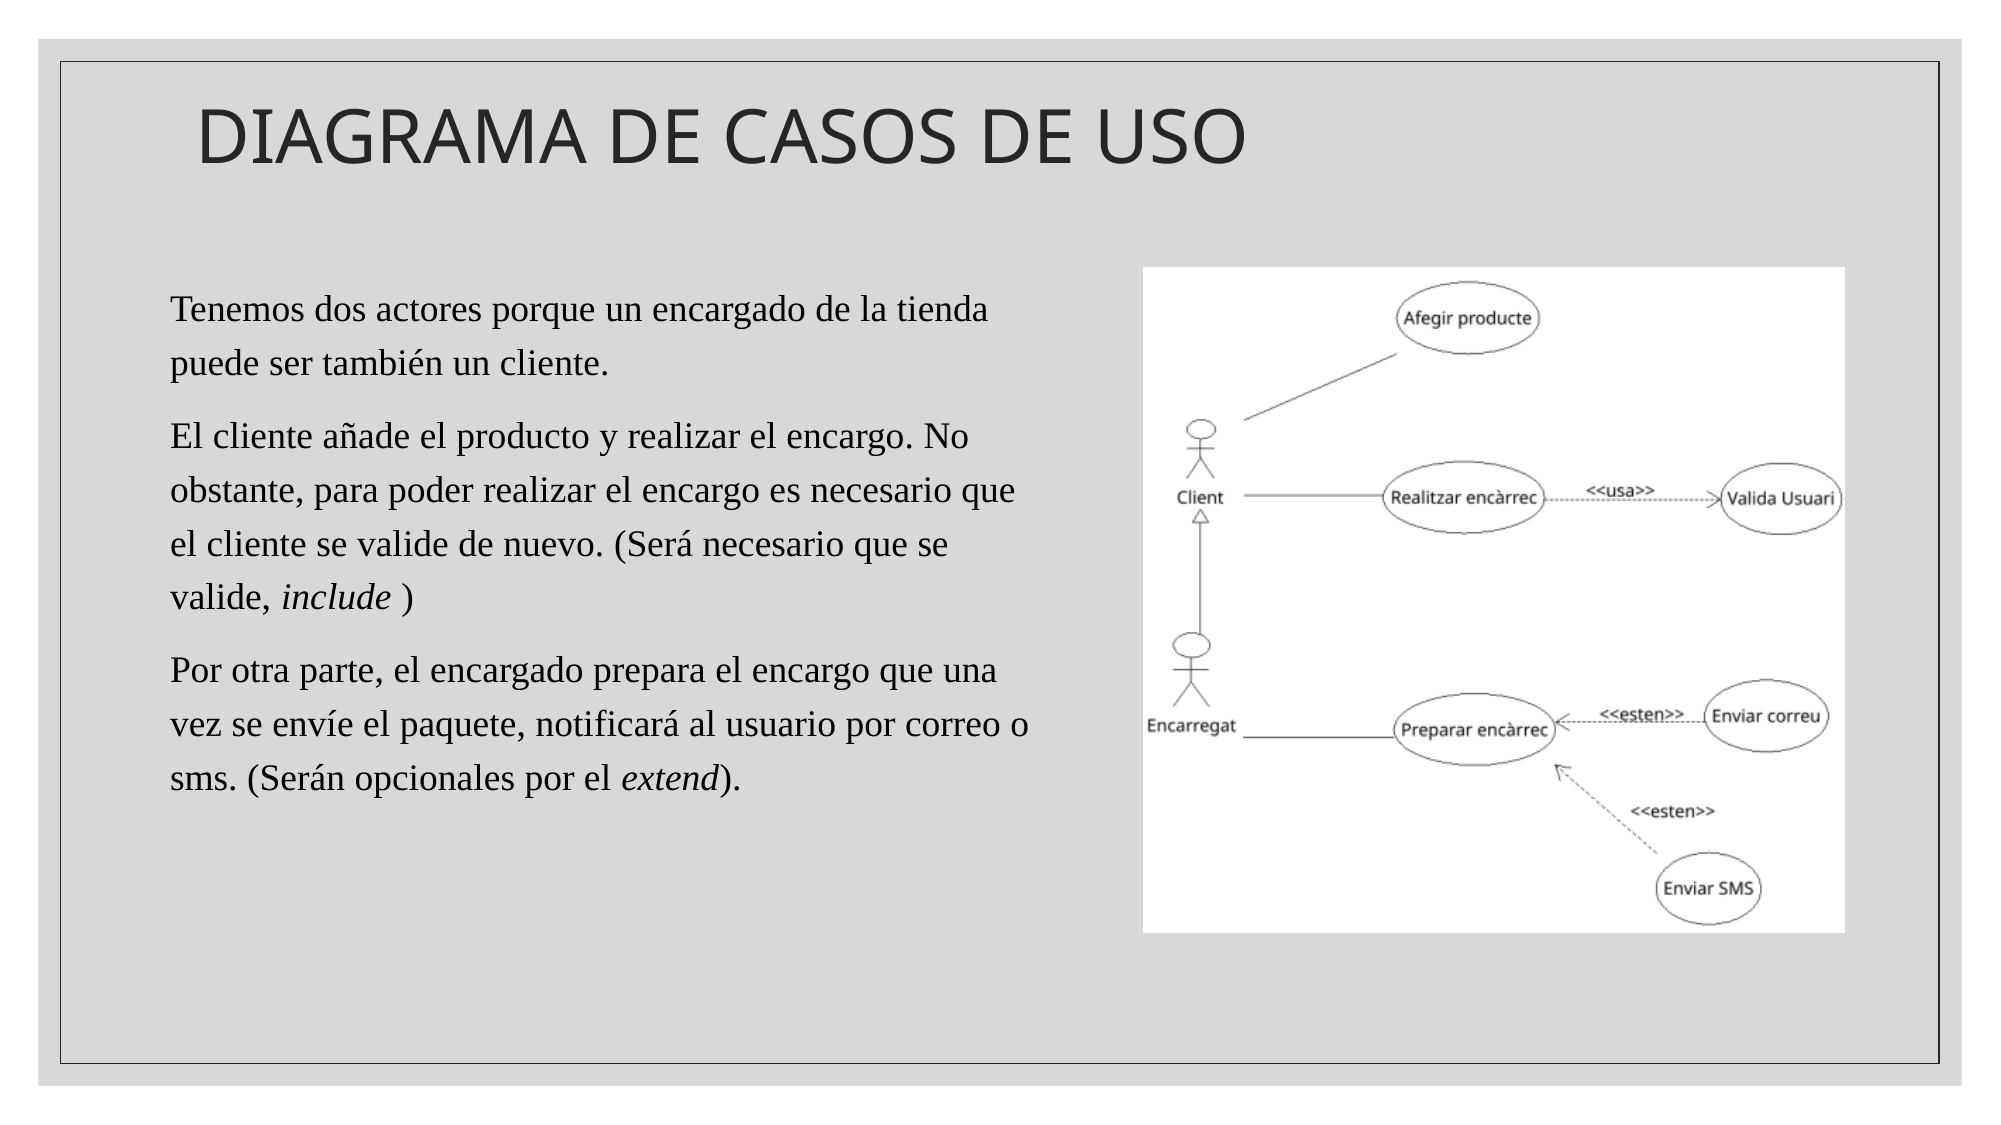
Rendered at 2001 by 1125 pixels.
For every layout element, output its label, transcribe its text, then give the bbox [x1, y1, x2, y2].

picture [1143, 267, 1845, 933]
title DIAGRAMA DE CASOS DE USO [180, 88, 1831, 190]
list Tenemos dos actores porque un encargado de la tienda puede ser también un cliente. El cliente añade el producto y realizar el encargo. No obstante, para poder realizar el encargo es necesario que el cliente se valide de nuevo. (Será necesario que se valide, include ) Por otra parte, el encargado prepara el encargo que una vez se envíe el paquete, notificará al usuario por correo o sms. (Serán opcionales por el extend). [155, 267, 1060, 953]
